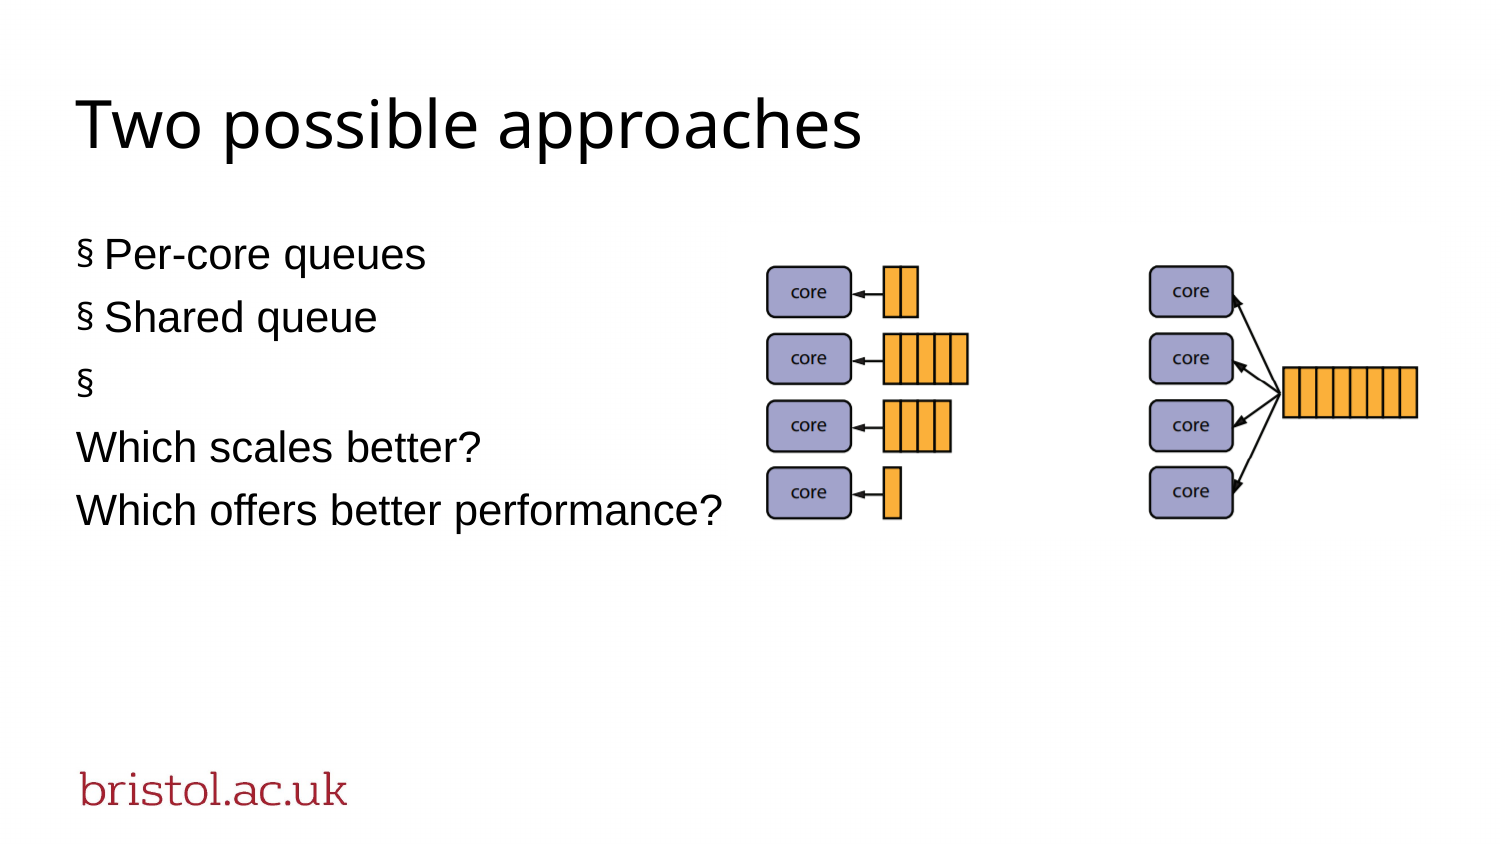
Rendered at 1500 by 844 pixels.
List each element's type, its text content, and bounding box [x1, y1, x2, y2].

picture [728, 224, 1440, 537]
title Two possible approaches [60, 44, 1440, 209]
list Per-core queues Shared queue Which scales better? Which offers better performance? [60, 224, 1440, 699]
